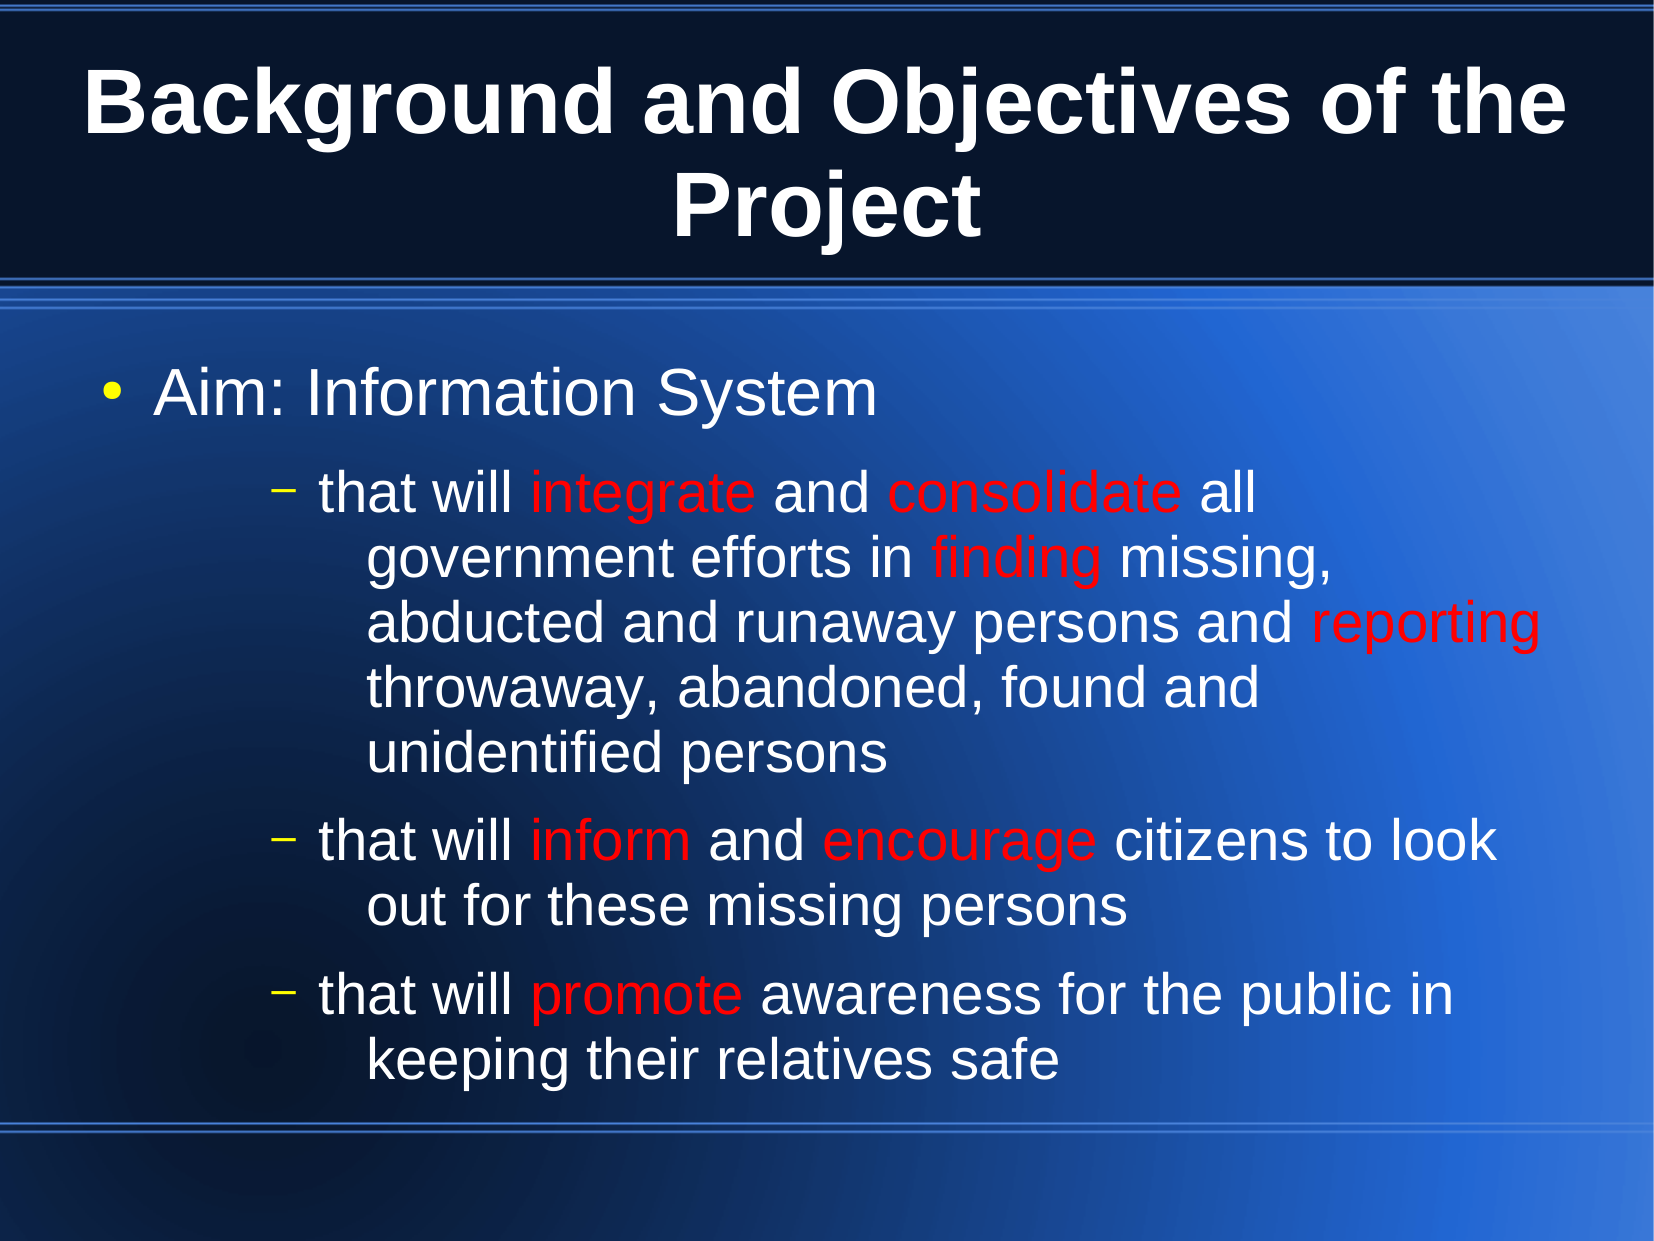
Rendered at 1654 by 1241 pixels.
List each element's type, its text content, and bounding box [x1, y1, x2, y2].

picture [0, 0, 1654, 1241]
title Background and Objectives of the Project [82, 49, 1571, 257]
list Aim: Information System that will integrate and consolidate all government efforts in finding missing, abducted and runaway persons and reporting throwaway, abandoned, found and unidentified persons that will inform and encourage citizens to look out for these missing persons that will promote awareness for the public in keeping their relatives safe [82, 355, 1571, 1090]
